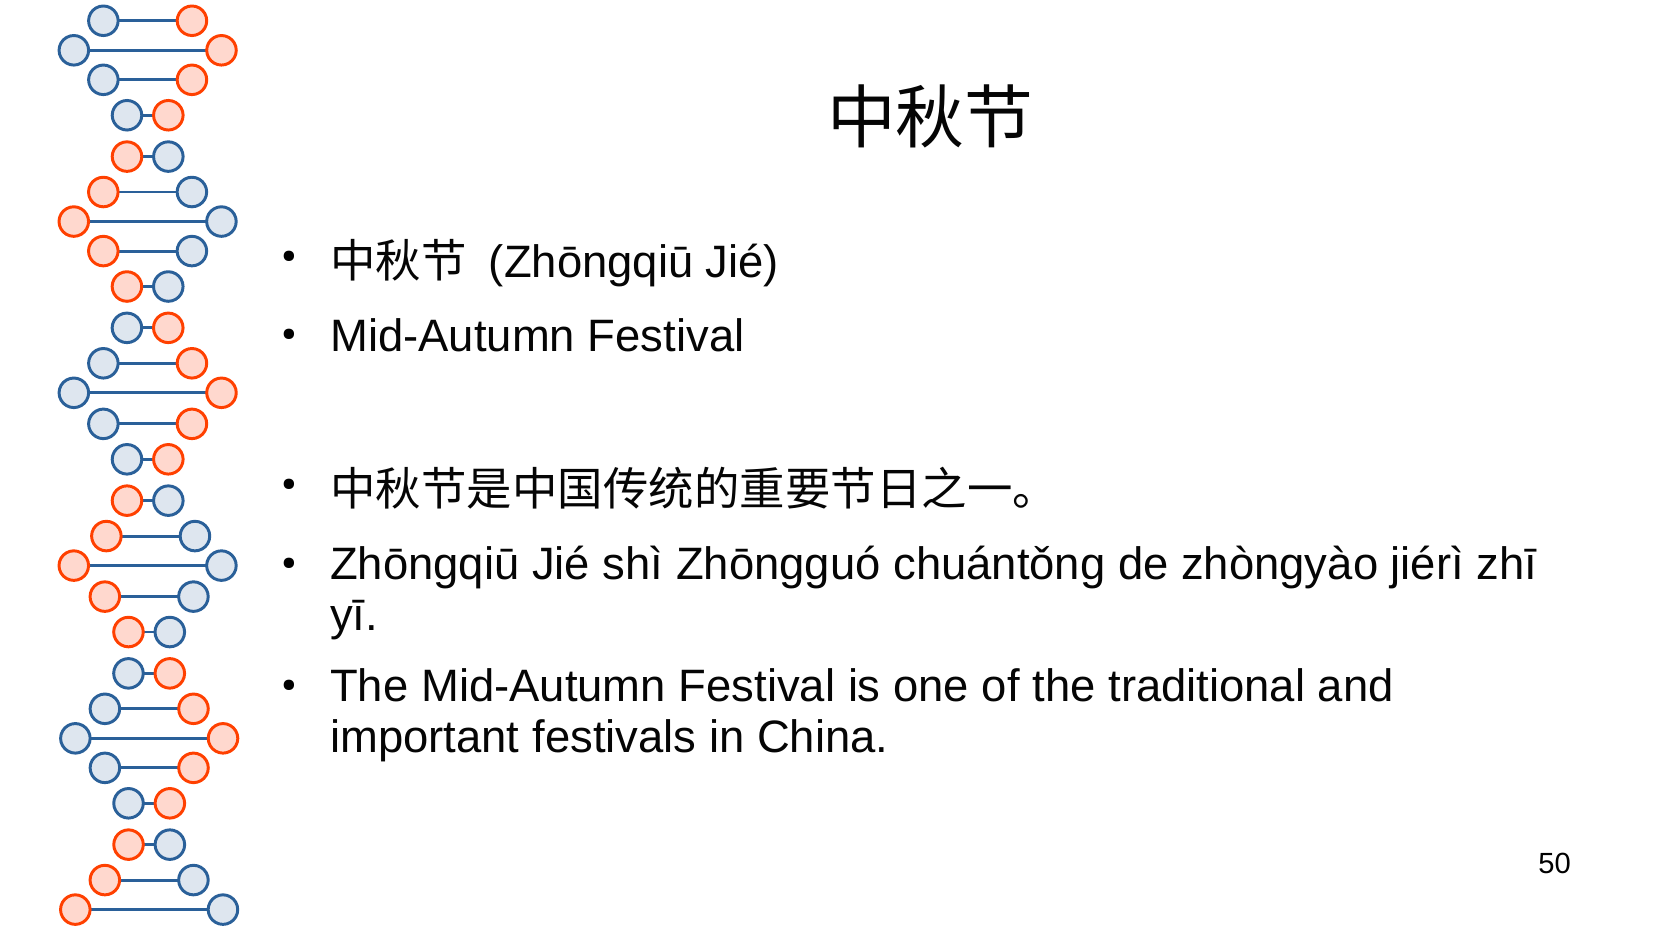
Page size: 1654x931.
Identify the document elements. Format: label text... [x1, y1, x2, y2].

title 中秋节 [265, 35, 1595, 189]
list 中秋节 (Zhōngqiū Jié) Mid-Autumn Festival 中秋节是中国传统的重要节日之一。 Zhōngqiū Jié shì Zhōngguó chuántǒng de zhòngyào jiérì zhī yī. The Mid-Autumn Festival is one of the traditional and important festivals in China. [265, 224, 1595, 764]
